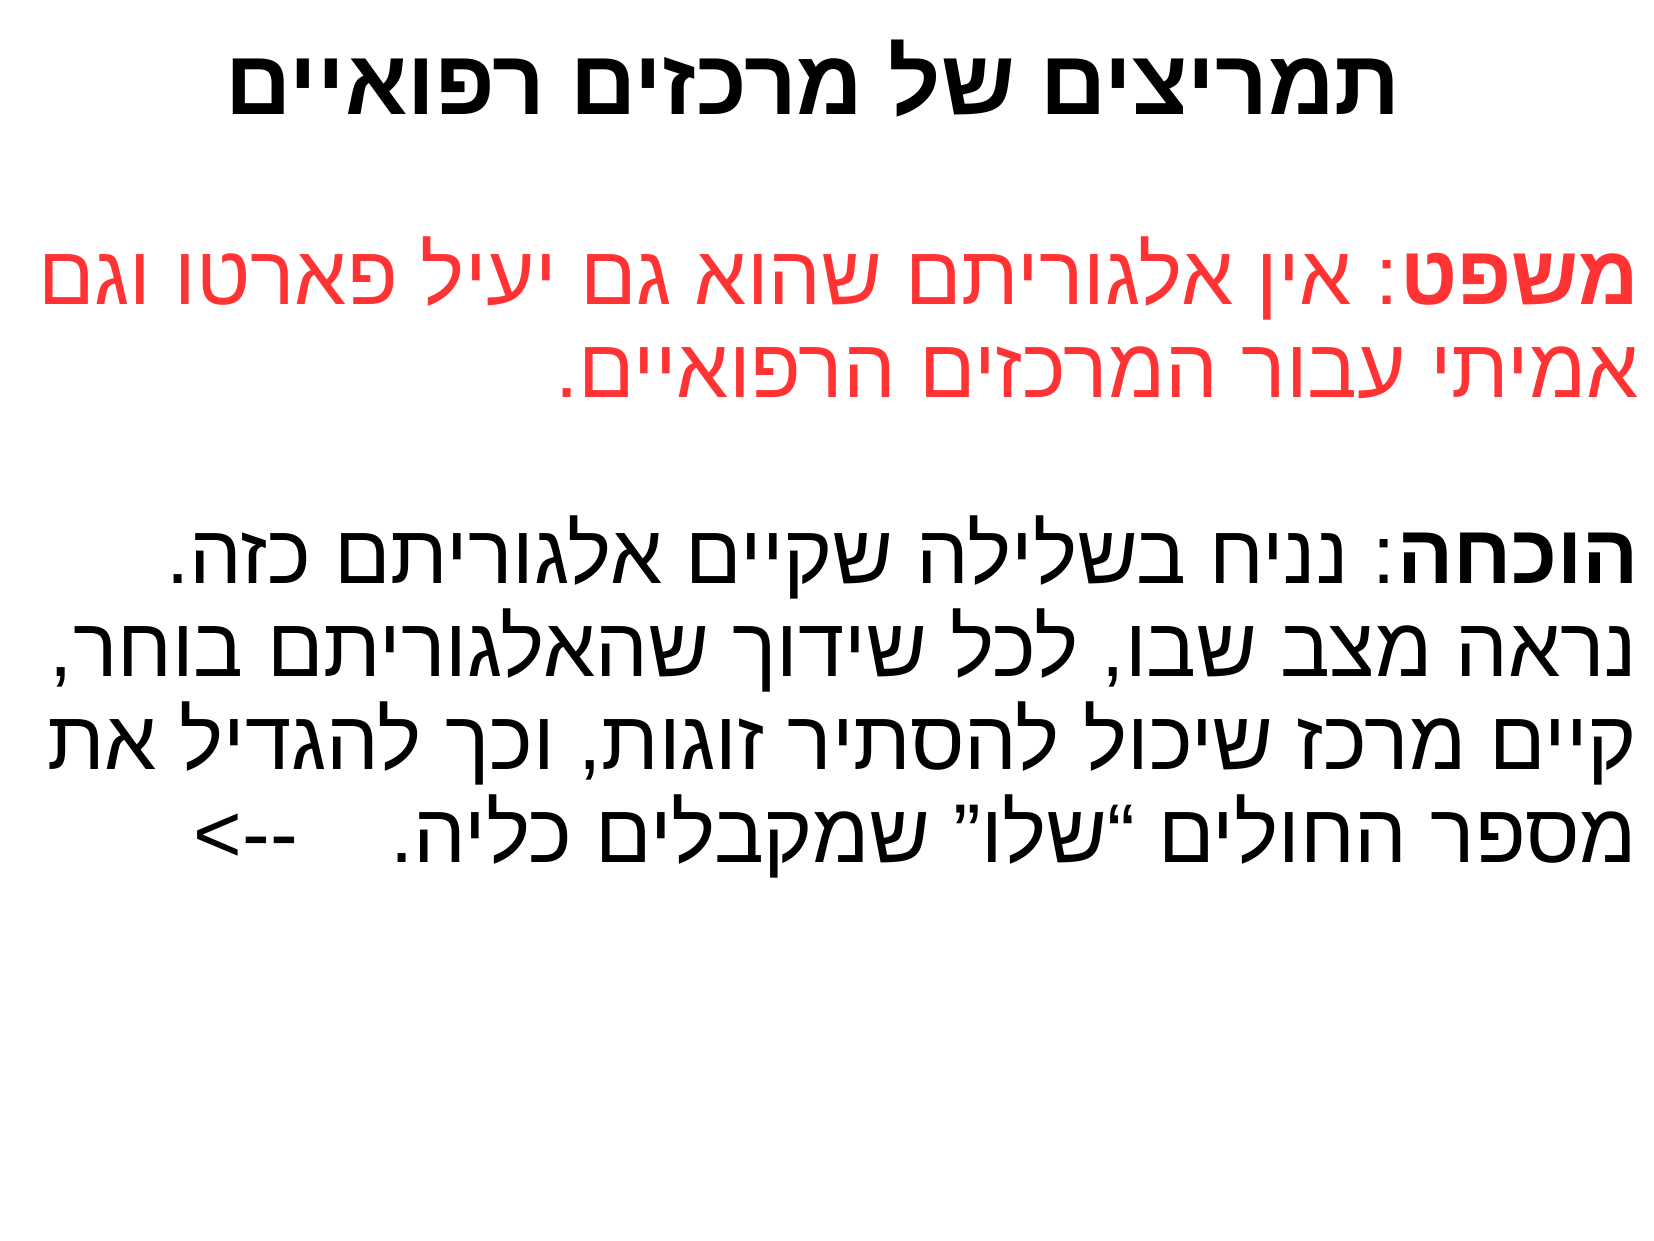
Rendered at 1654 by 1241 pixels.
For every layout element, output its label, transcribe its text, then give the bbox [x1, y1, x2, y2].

text_box משפט: אין אלגוריתם שהוא גם יעיל פארטו וגם אמיתי עבור המרכזים הרפואיים. הוכחה: נניח בשלילה שקיים אלגוריתם כזה. נראה מצב שבו, לכל שידוך שהאלגוריתם בוחר, קיים מרכז שיכול להסתיר זוגות, וכך להגדיל את מספר החולים “שלו” שמקבלים כליה. --> [15, 221, 1654, 946]
title תמריצים של מרכזים רפואיים [97, 0, 1531, 166]
